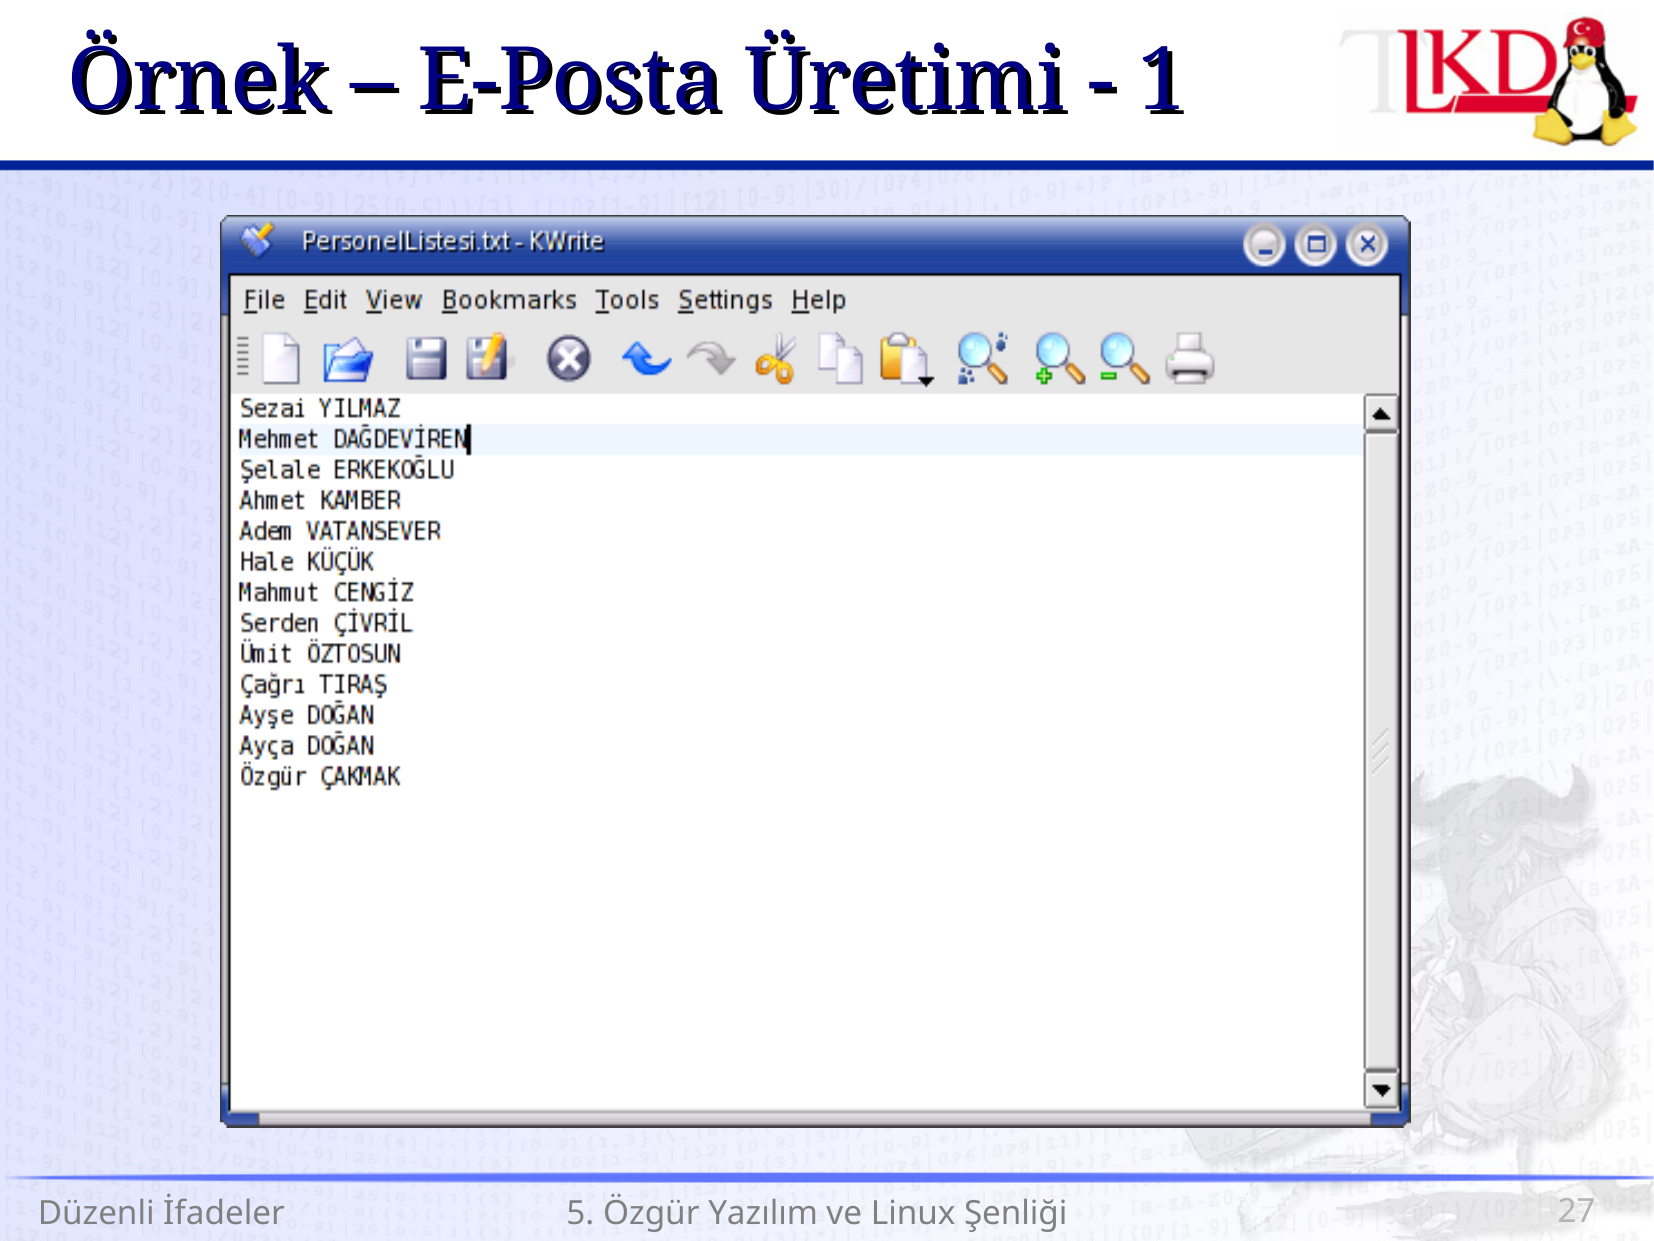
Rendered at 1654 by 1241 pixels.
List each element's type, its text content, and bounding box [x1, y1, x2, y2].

title Örnek – E-Posta Üretimi - 1 [67, 13, 1399, 138]
picture [0, 0, 1654, 1241]
